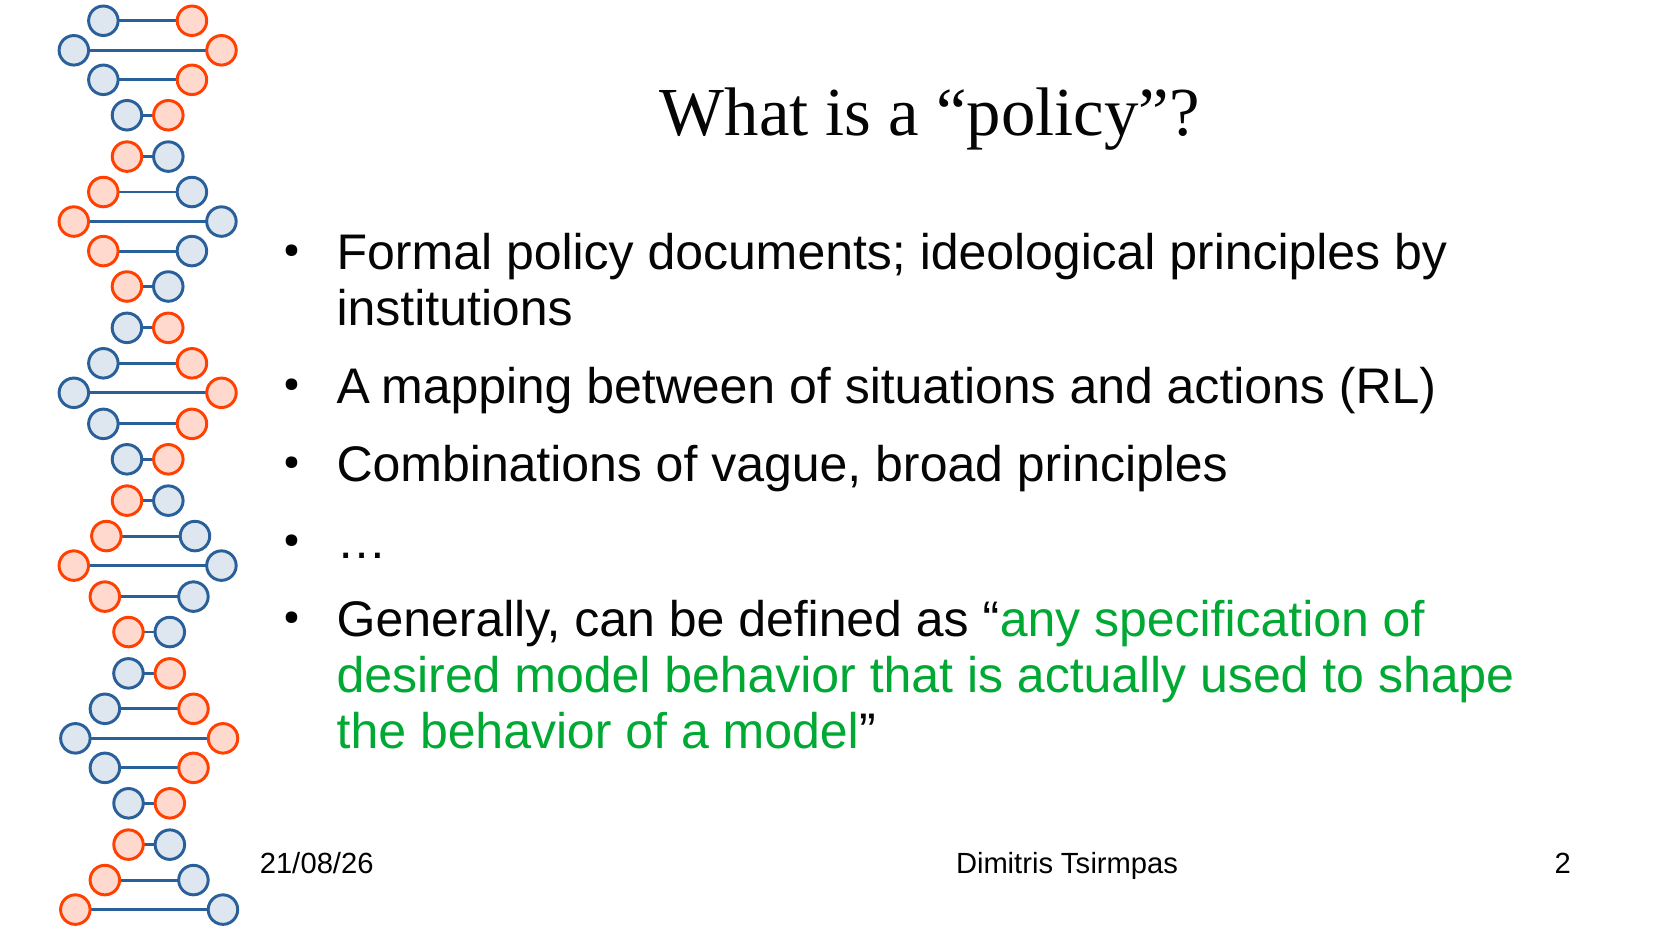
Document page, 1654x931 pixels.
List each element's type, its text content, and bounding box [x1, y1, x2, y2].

list Formal policy documents; ideological principles by institutions A mapping between of situations and actions (RL) Combinations of vague, broad principles … Generally, can be defined as “any specification of desired model behavior that is actually used to shape the behavior of a model” [265, 224, 1595, 764]
title What is a “policy”? [265, 35, 1595, 189]
